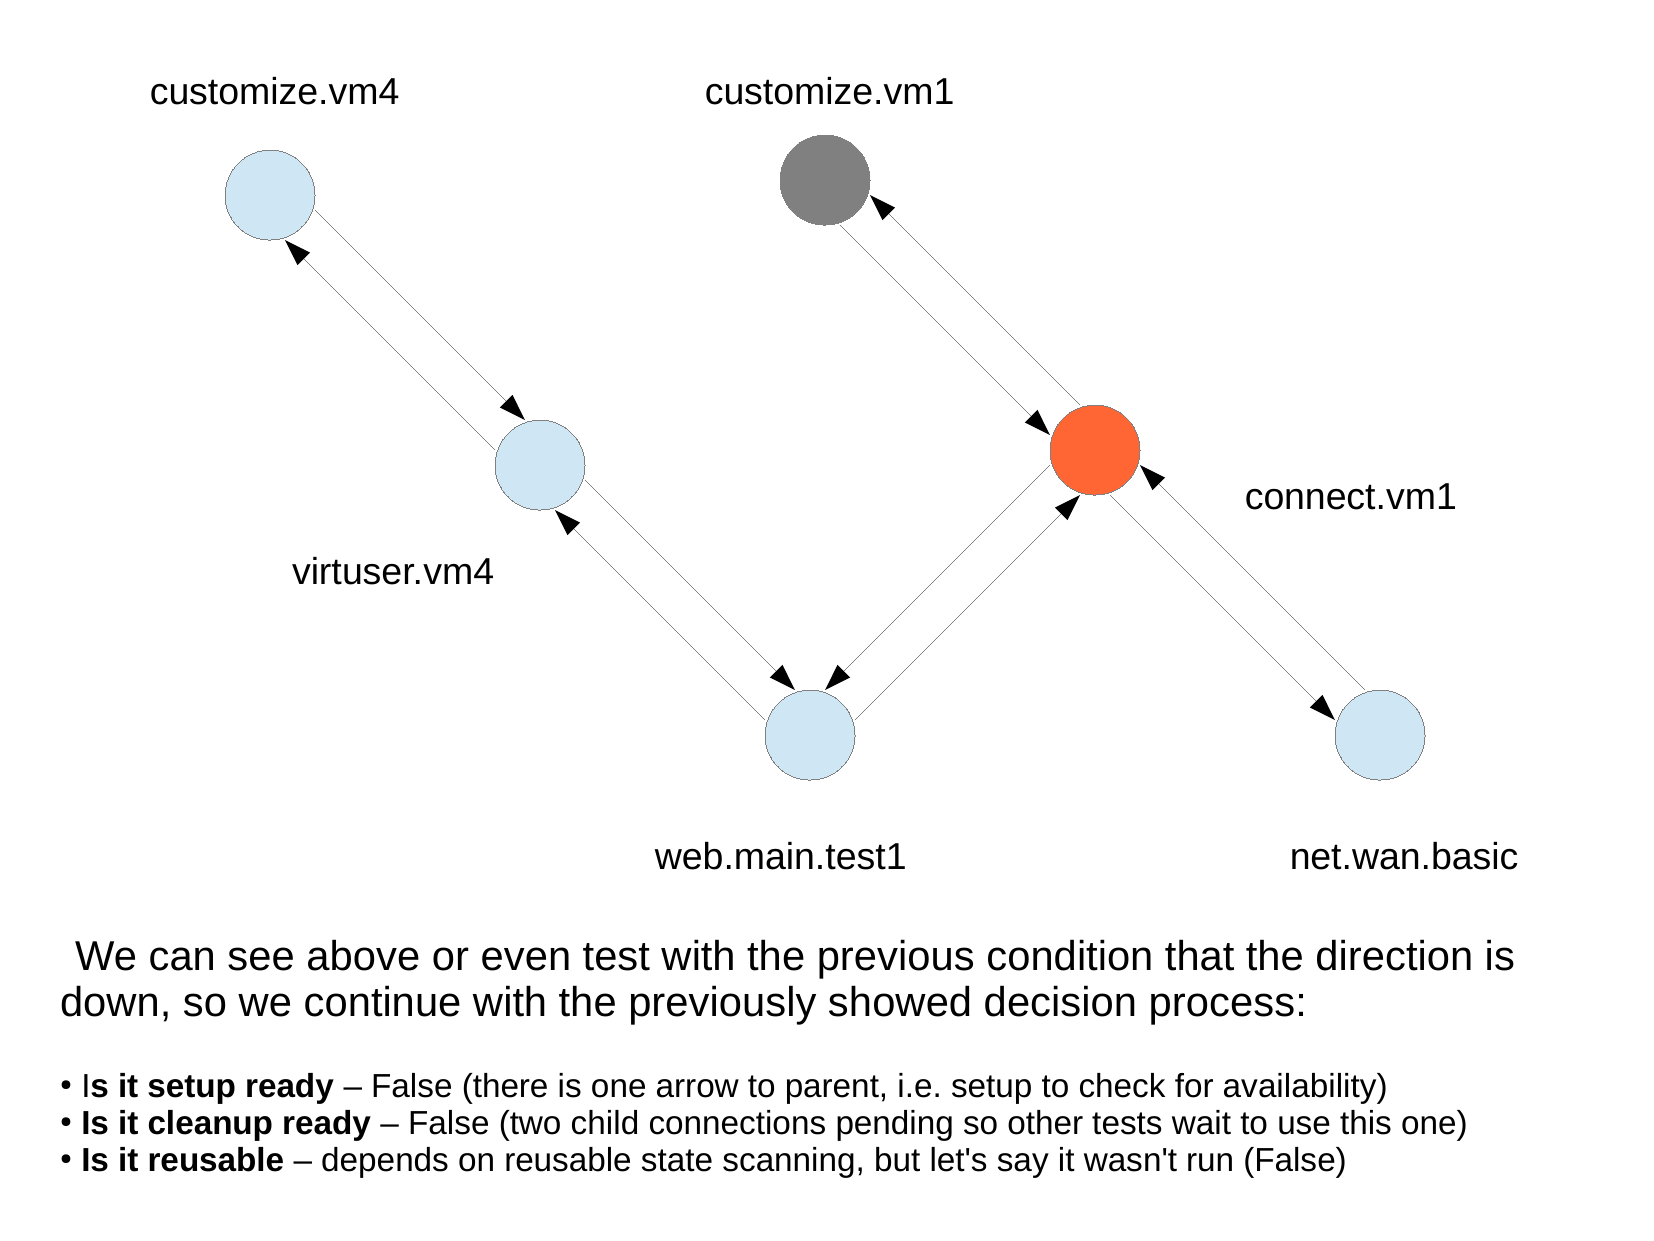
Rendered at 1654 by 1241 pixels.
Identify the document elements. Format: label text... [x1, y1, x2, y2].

text_box [495, 420, 586, 511]
text_box [1050, 405, 1141, 496]
text_box [765, 690, 856, 781]
text_box web.main.test1 [640, 828, 958, 886]
text_box virtuser.vm4 [277, 543, 541, 601]
text_box customize.vm1 [690, 63, 1011, 121]
text_box net.wan.basic [1275, 828, 1580, 886]
text_box We can see above or even test with the previous condition that the direction is down, so we continue with the previously showed decision process: Is it setup ready – False (there is one arrow to parent, i.e. setup to check for availability) Is it cleanup ready – False (two child connections pending so other tests wait to use this one) Is it reusable – depends on reusable state scanning, but let's say it wasn't run (False) [60, 932, 1591, 1179]
text_box [1335, 690, 1426, 781]
text_box customize.vm4 [135, 63, 456, 121]
text_box connect.vm1 [1230, 468, 1545, 526]
text_box [225, 150, 316, 241]
text_box [780, 135, 871, 226]
